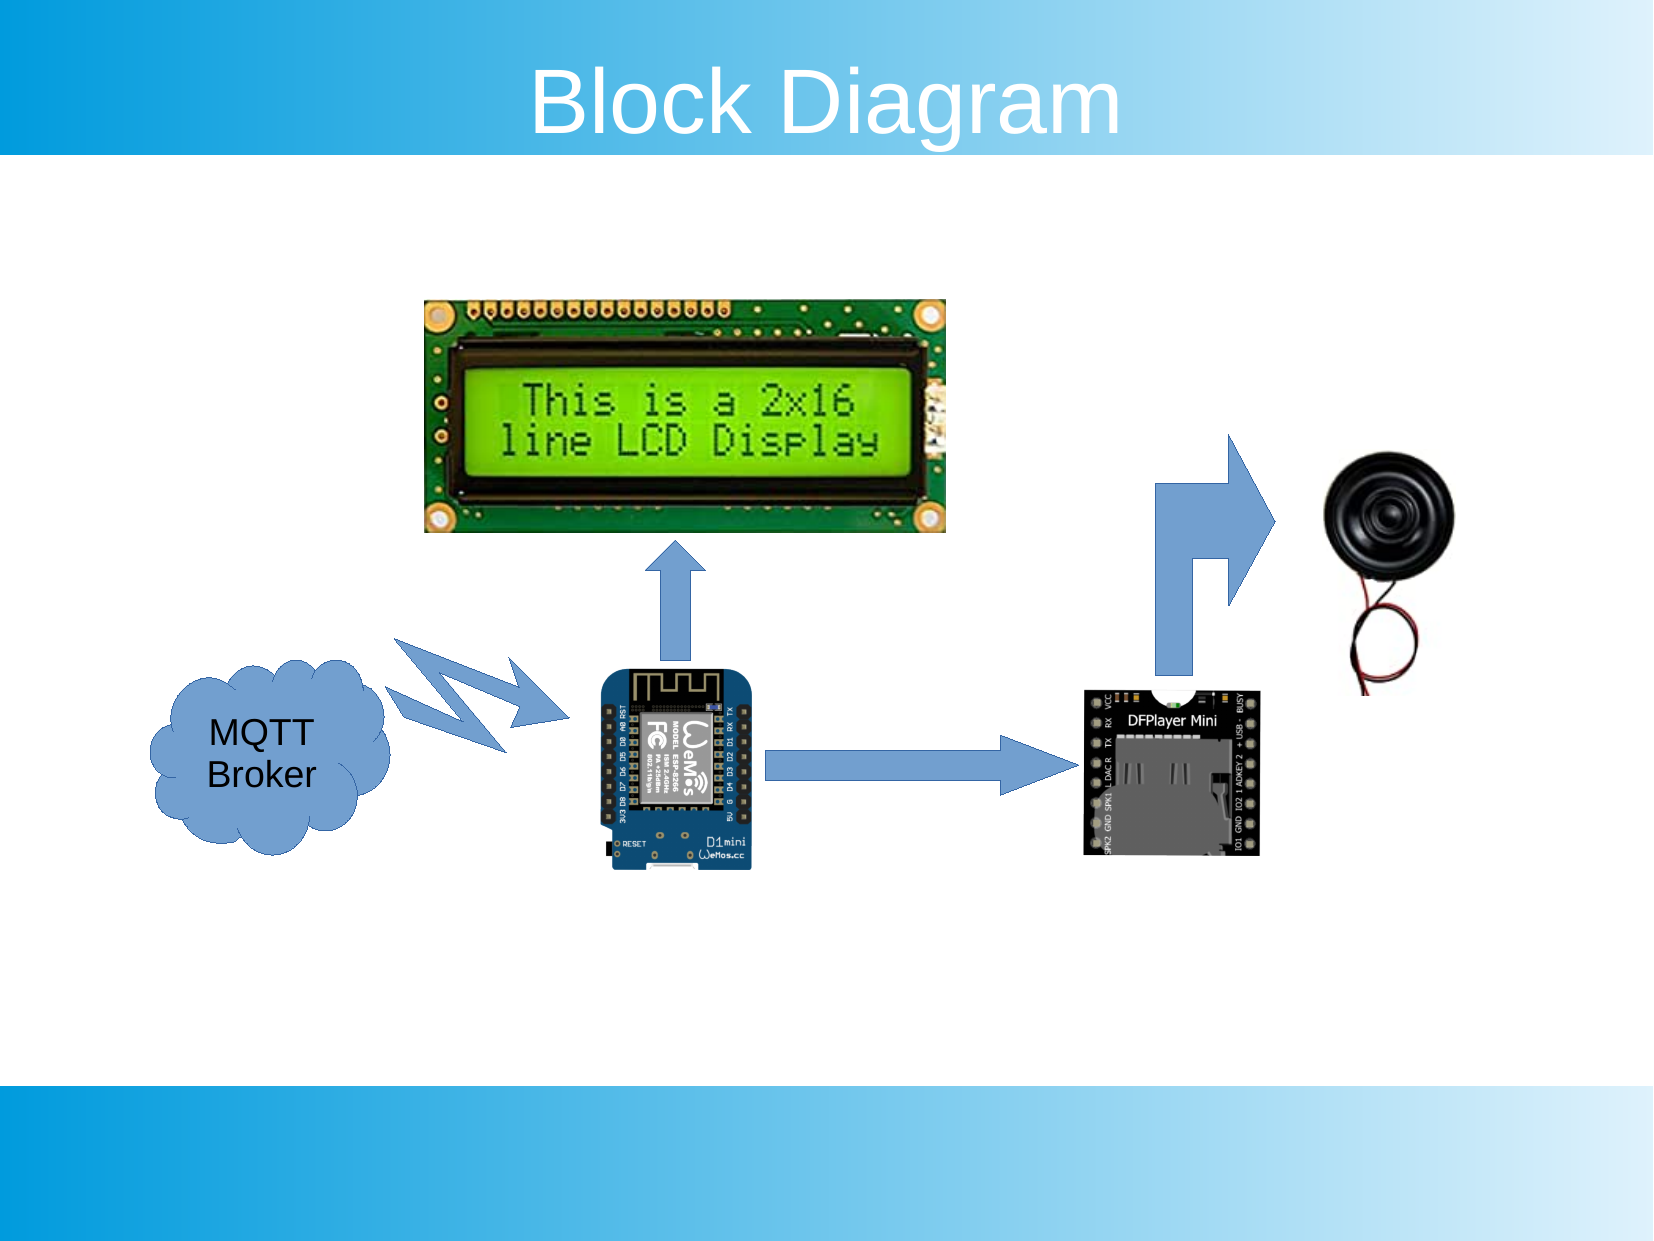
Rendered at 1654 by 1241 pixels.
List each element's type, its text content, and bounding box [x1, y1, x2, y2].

text_box [765, 735, 1079, 796]
text_box [385, 638, 570, 753]
text_box MQTT Broker [150, 660, 391, 856]
picture [600, 668, 752, 871]
picture [424, 299, 946, 533]
picture [1083, 690, 1261, 856]
picture [1322, 449, 1456, 696]
text_box [645, 540, 706, 661]
text_box [1155, 434, 1276, 676]
title Block Diagram [82, 49, 1571, 155]
